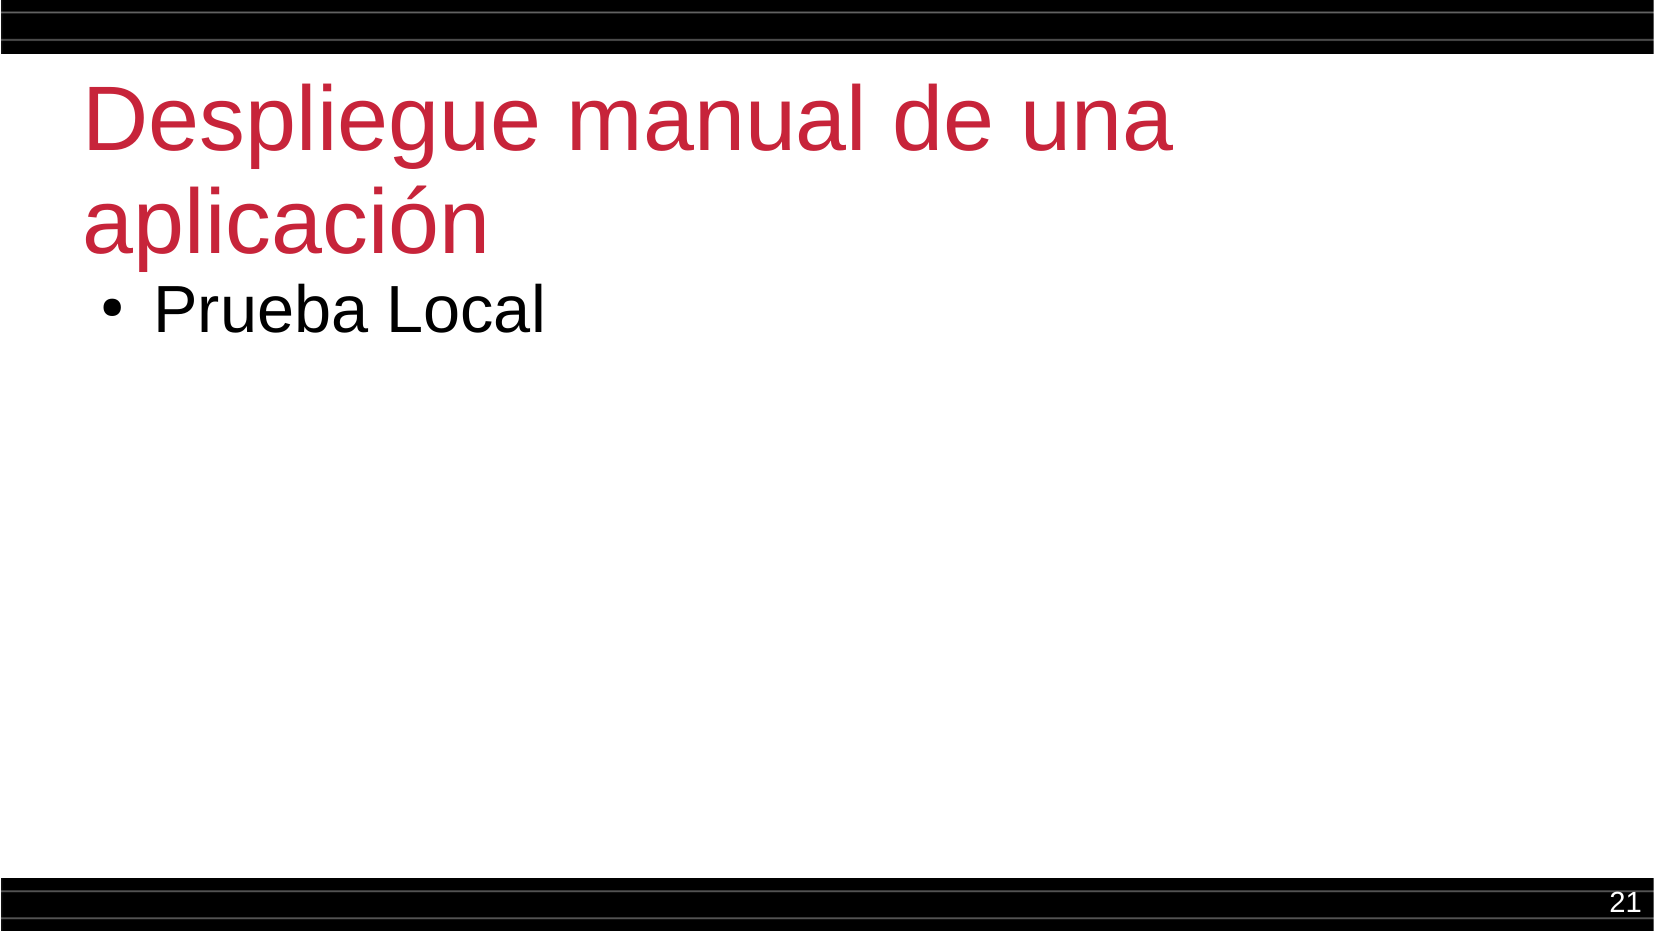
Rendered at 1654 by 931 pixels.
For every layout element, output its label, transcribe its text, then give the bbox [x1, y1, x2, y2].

title Despliegue manual de una aplicación [82, 67, 1571, 271]
picture [1, 0, 1654, 54]
list Prueba Local [82, 271, 1571, 851]
picture [1, 878, 1654, 931]
